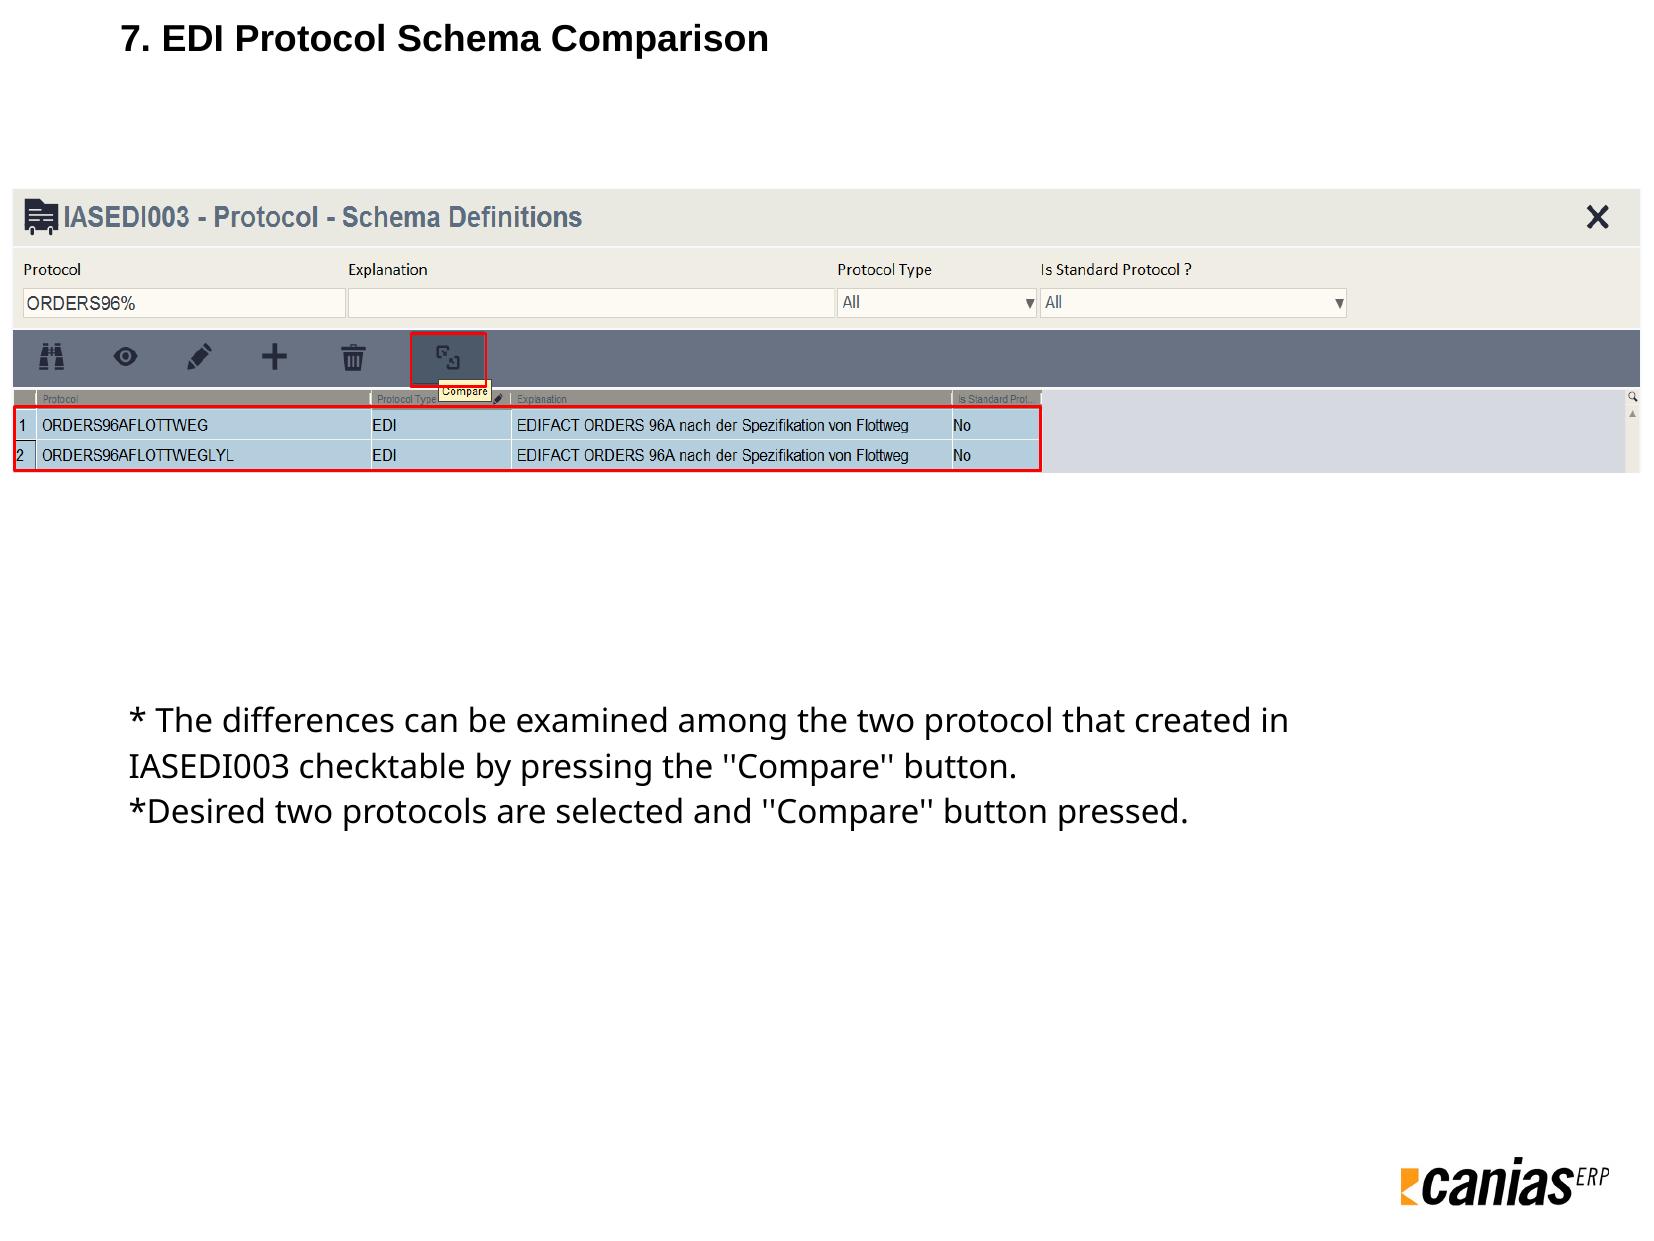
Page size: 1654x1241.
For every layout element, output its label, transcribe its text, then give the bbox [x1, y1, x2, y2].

text_box 7. EDI Protocol Schema Comparison [10, 6, 1624, 65]
picture [11, 188, 1642, 473]
text_box * The differences can be examined among the two protocol that created in IASEDI003 checktable by pressing the ''Compare'' button. *Desired two protocols are selected and ''Compare'' button pressed. [113, 690, 1406, 856]
picture [1375, 1139, 1635, 1223]
